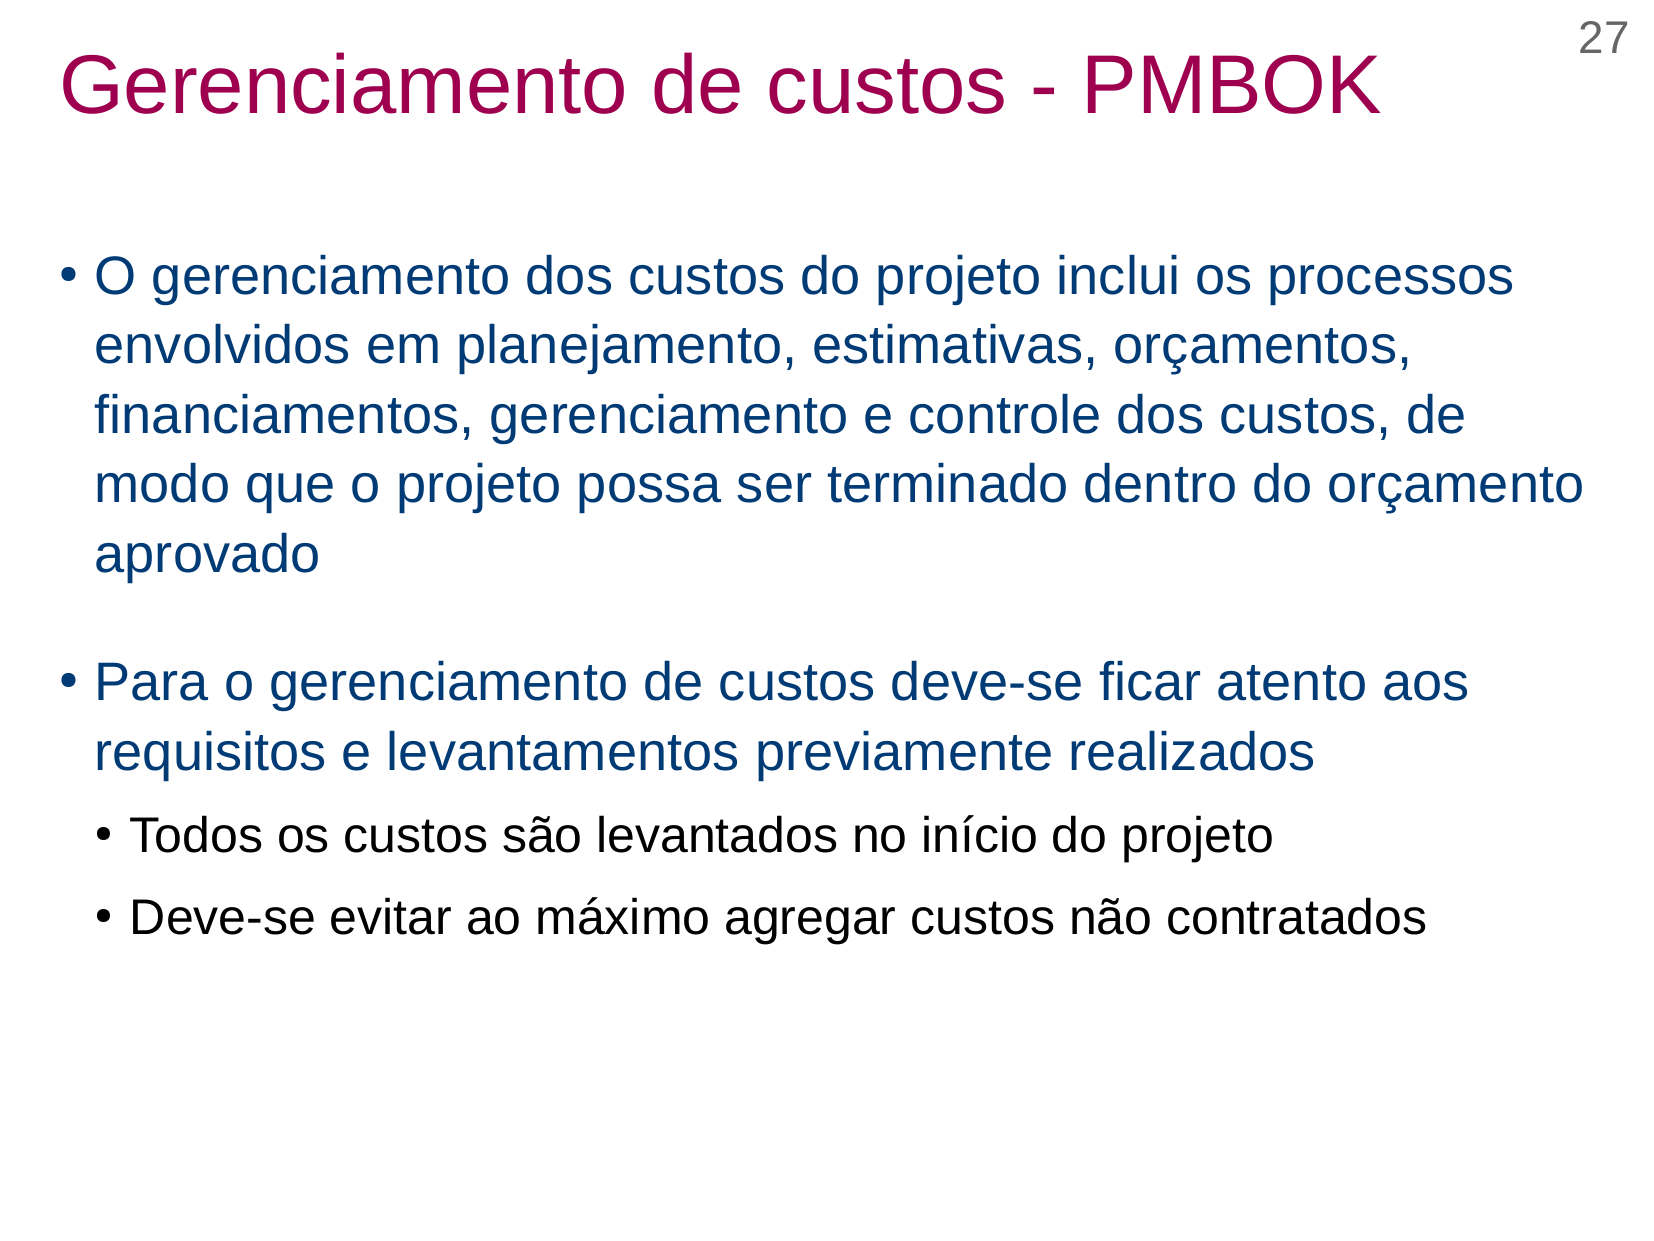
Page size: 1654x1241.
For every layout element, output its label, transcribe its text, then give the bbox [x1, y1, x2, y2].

list O gerenciamento dos custos do projeto inclui os processos envolvidos em planejamento, estimativas, orçamentos, financiamentos, gerenciamento e controle dos custos, de modo que o projeto possa ser terminado dentro do orçamento aprovado Para o gerenciamento de custos deve-se ficar atento aos requisitos e levantamentos previamente realizados Todos os custos são levantados no início do projeto Deve-se evitar ao máximo agregar custos não contratados [59, 236, 1595, 1211]
title Gerenciamento de custos - PMBOK [59, 29, 1595, 148]
